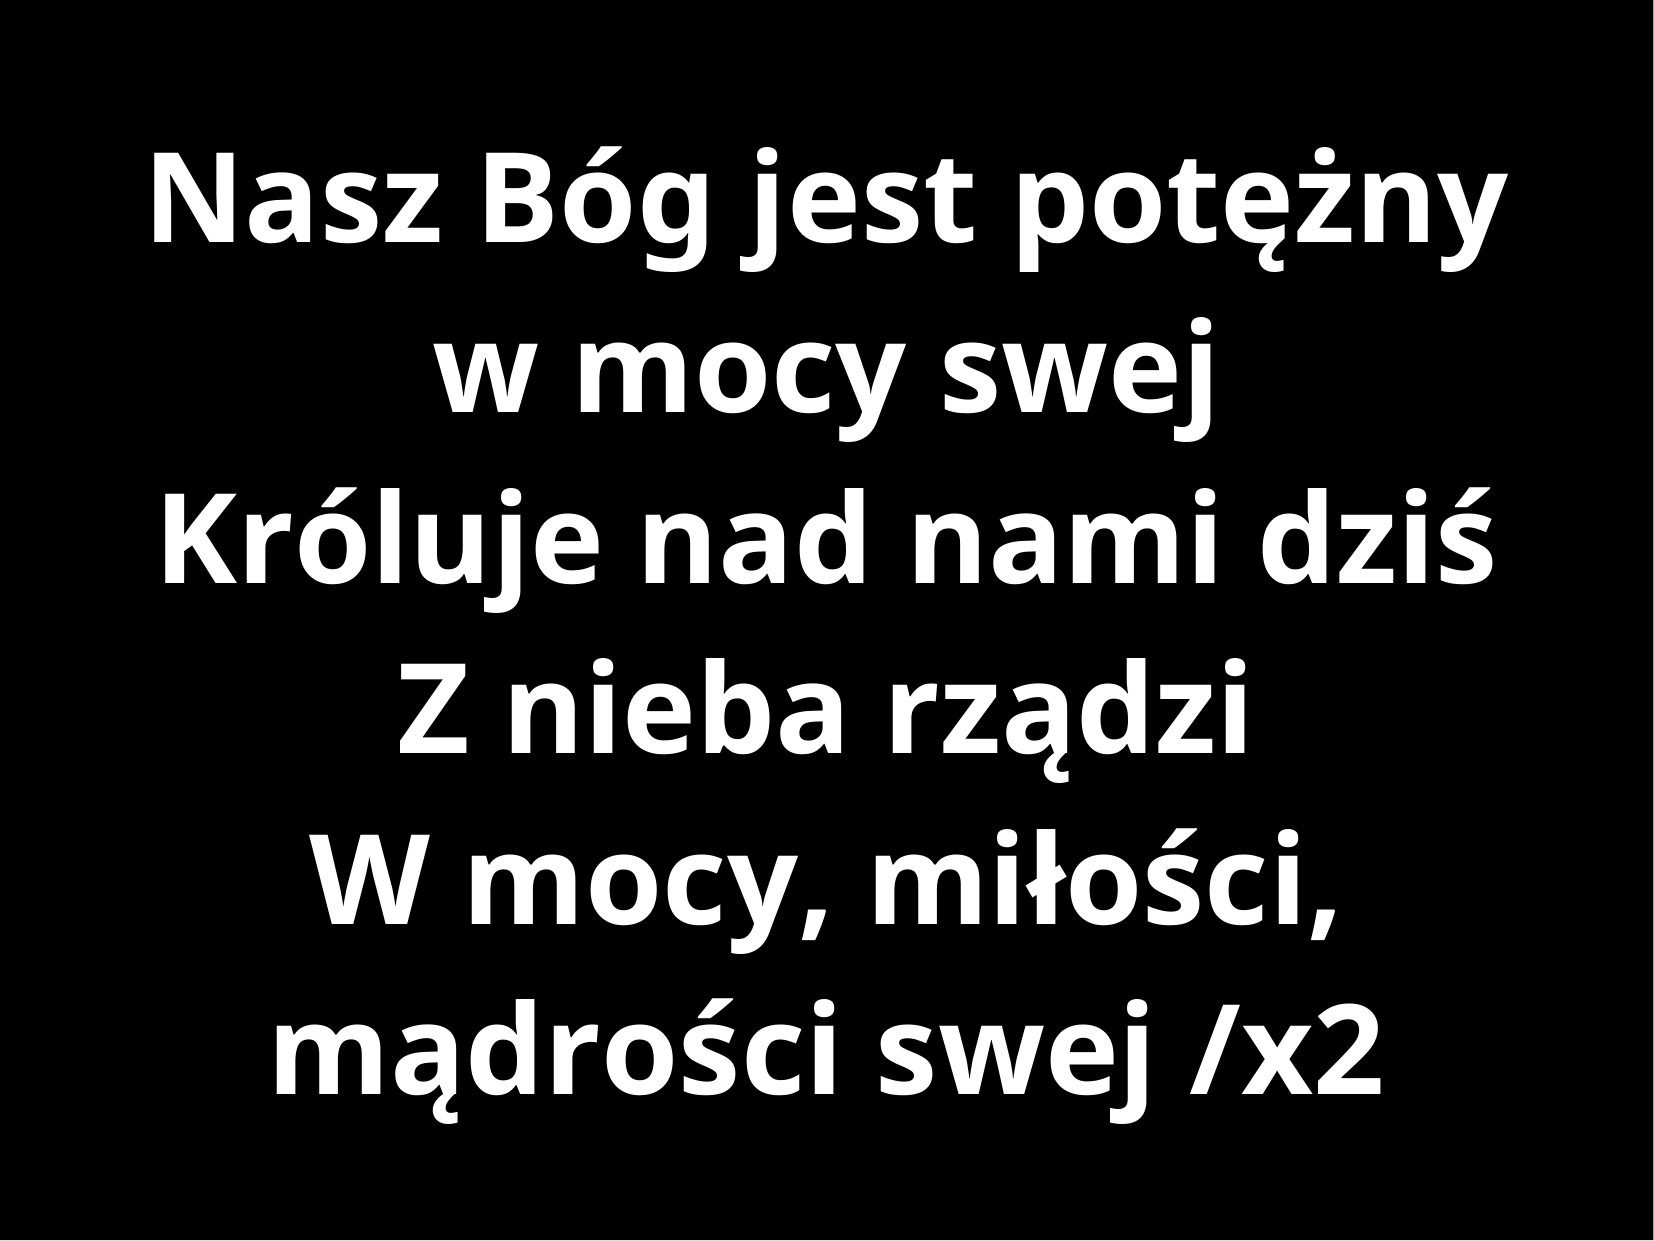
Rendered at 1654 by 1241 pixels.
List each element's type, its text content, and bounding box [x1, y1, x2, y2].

title Nasz Bóg jest potężny w mocy swej Króluje nad nami dziś Z nieba rządzi W mocy, miłości, mądrości swej /x2 [0, 0, 1654, 1241]
